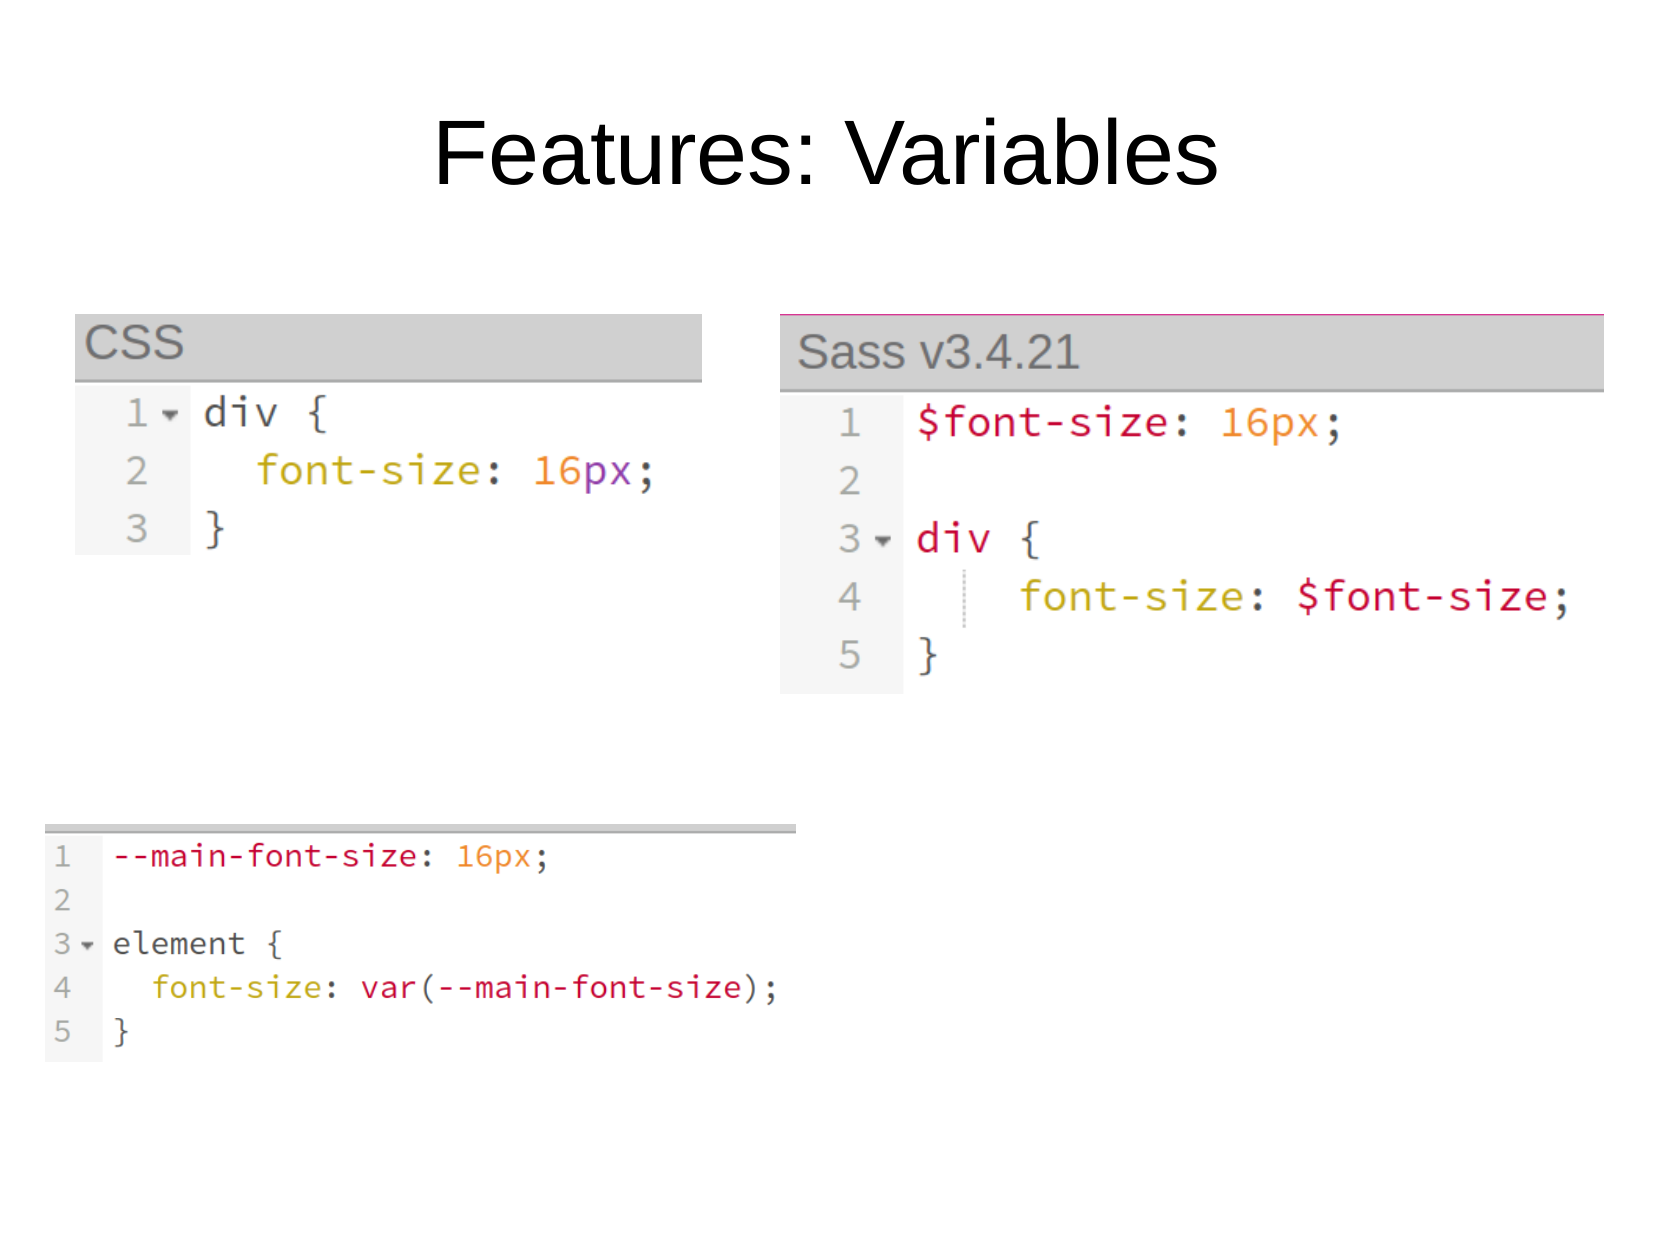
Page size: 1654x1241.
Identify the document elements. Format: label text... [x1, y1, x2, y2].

picture [780, 314, 1604, 694]
picture [75, 314, 702, 556]
title Features: Variables [82, 49, 1571, 257]
picture [45, 824, 796, 1062]
